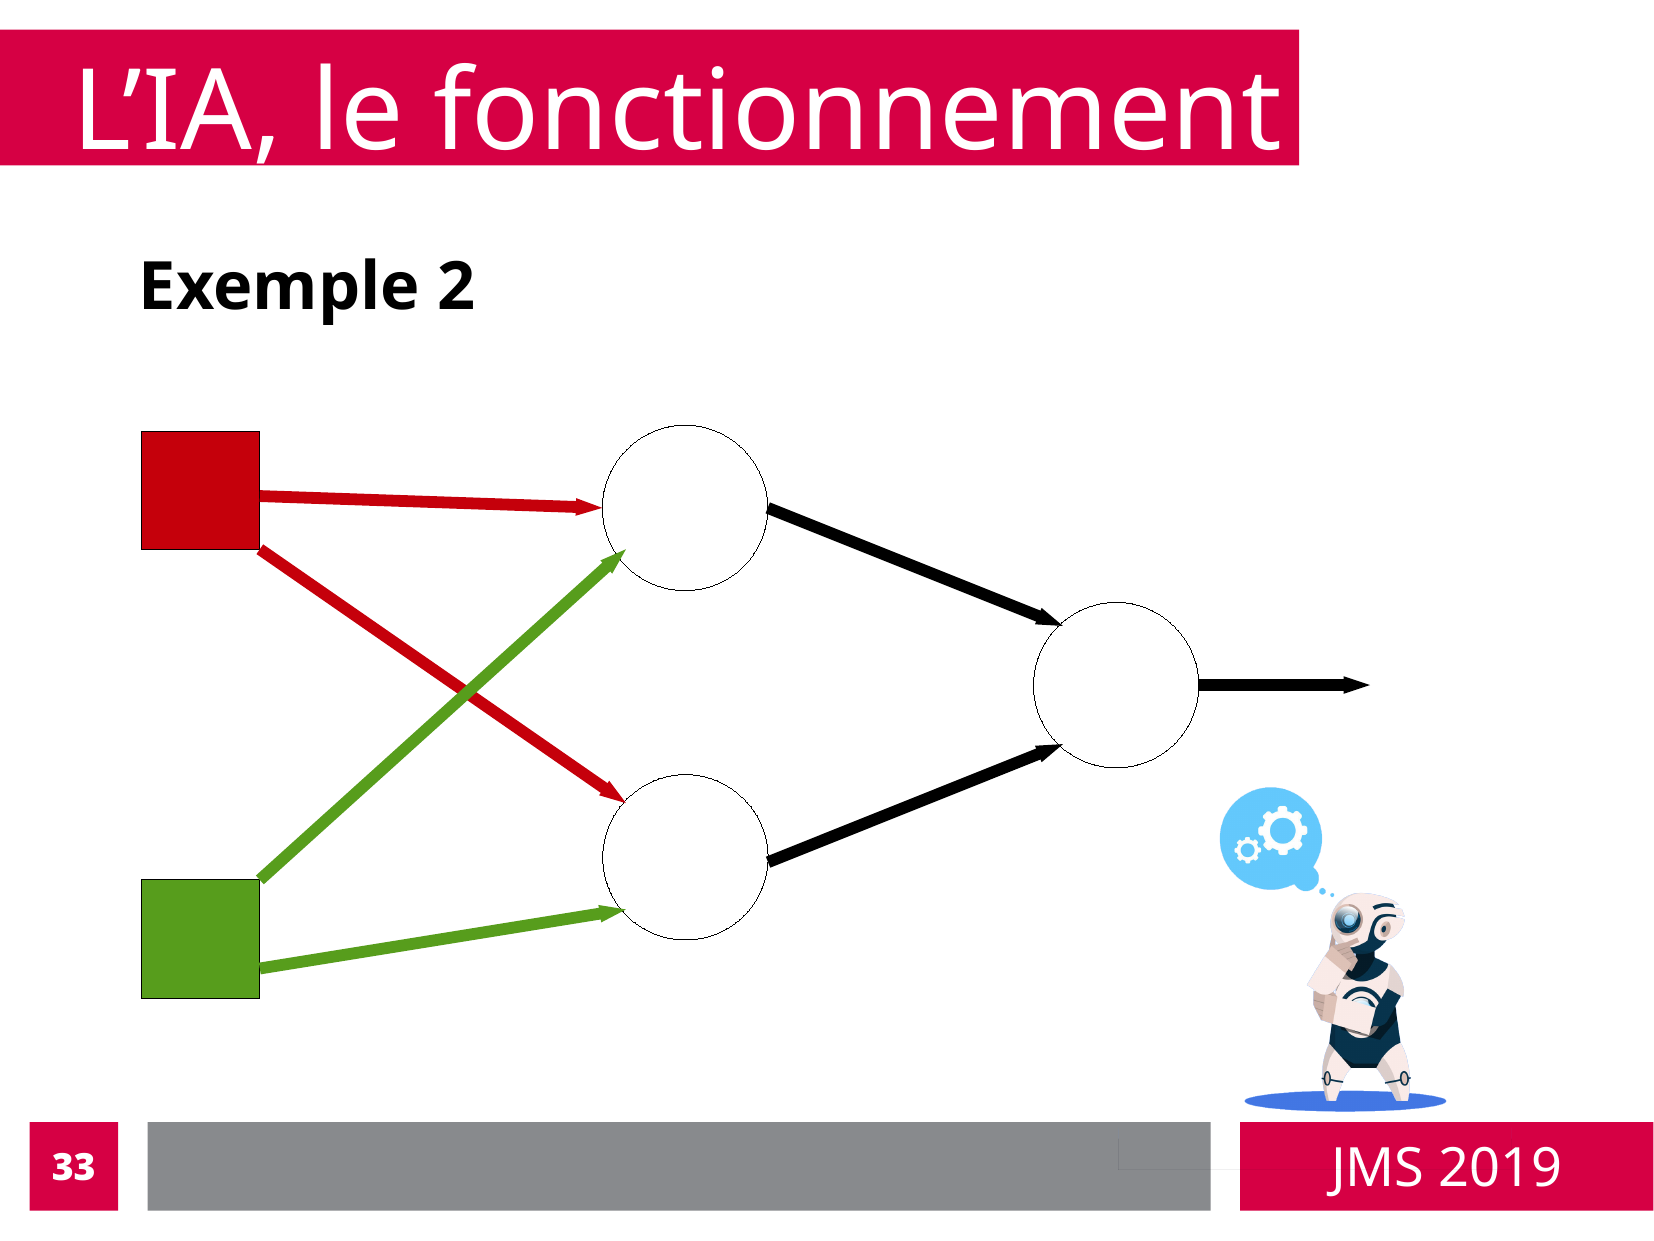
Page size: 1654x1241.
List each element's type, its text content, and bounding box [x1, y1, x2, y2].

text_box [1033, 602, 1199, 768]
title L’IA, le fonctionnement [0, 29, 1371, 178]
picture [1118, 744, 1512, 1170]
text_box [602, 774, 769, 940]
text_box [141, 431, 260, 550]
text_box [602, 425, 768, 591]
text_box [141, 879, 260, 999]
text_box Exemple 2 [0, 237, 615, 330]
